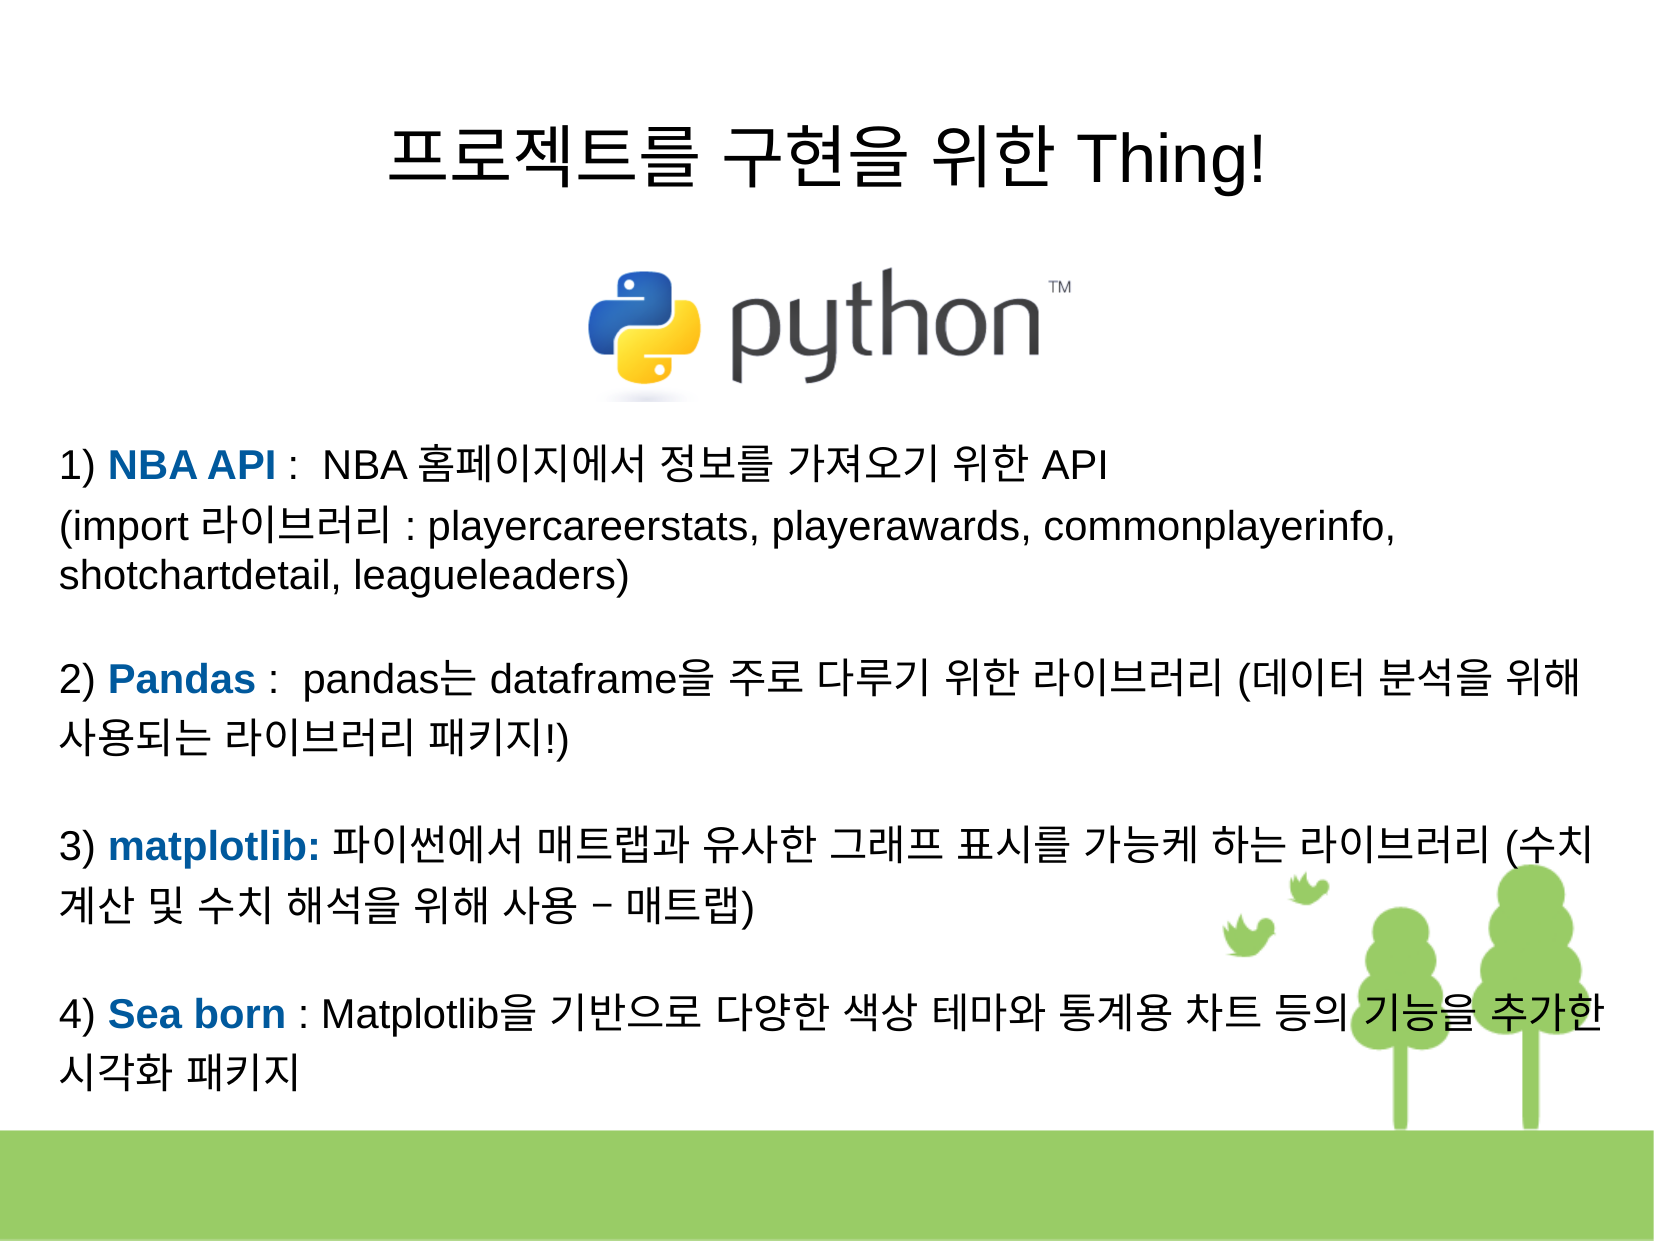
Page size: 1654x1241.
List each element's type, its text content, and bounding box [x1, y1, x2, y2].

title 프로젝트를 구현을 위한 Thing! [82, 49, 1571, 257]
title 1) NBA API : NBA 홈페이지에서 정보를 가져오기 위한 API (import 라이브러리 : playercareerstats, playerawards, commonplayerinfo, shotchartdetail, leagueleaders) 2) Pandas : pandas는 dataframe을 주로 다루기 위한 라이브러리 (데이터 분석을 위해 사용되는 라이브러리 패키지!) 3) matplotlib: 파이썬에서 매트랩과 유사한 그래프 표시를 가능케 하는 라이브러리 (수치 계산 및 수치 해석을 위해 사용 – 매트랩) 4) Sea born : Matplotlib을 기반으로 다양한 색상 테마와 통계용 차트 등의 기능을 추가한 시각화 패키지 [59, 431, 1607, 1222]
picture [0, 0, 1654, 1241]
